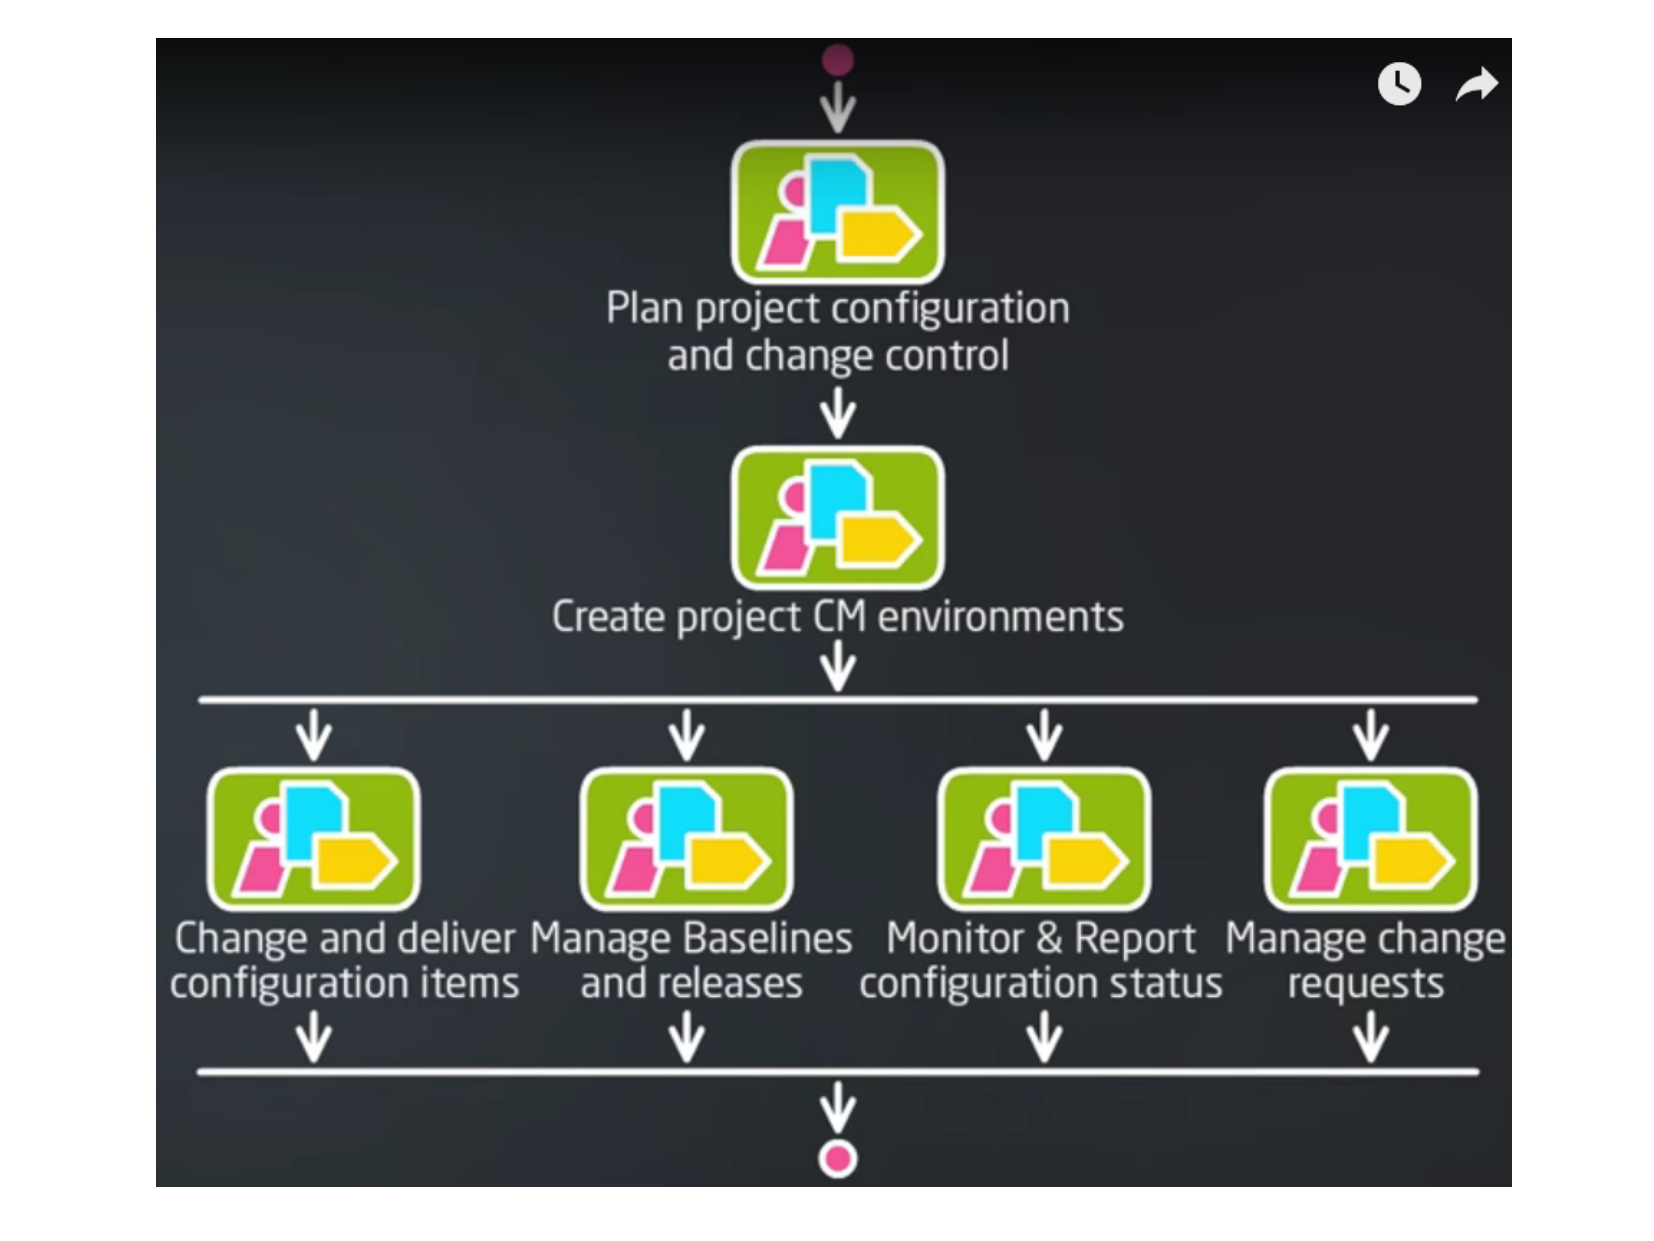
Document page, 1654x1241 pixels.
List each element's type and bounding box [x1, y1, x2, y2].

picture [156, 38, 1512, 1188]
